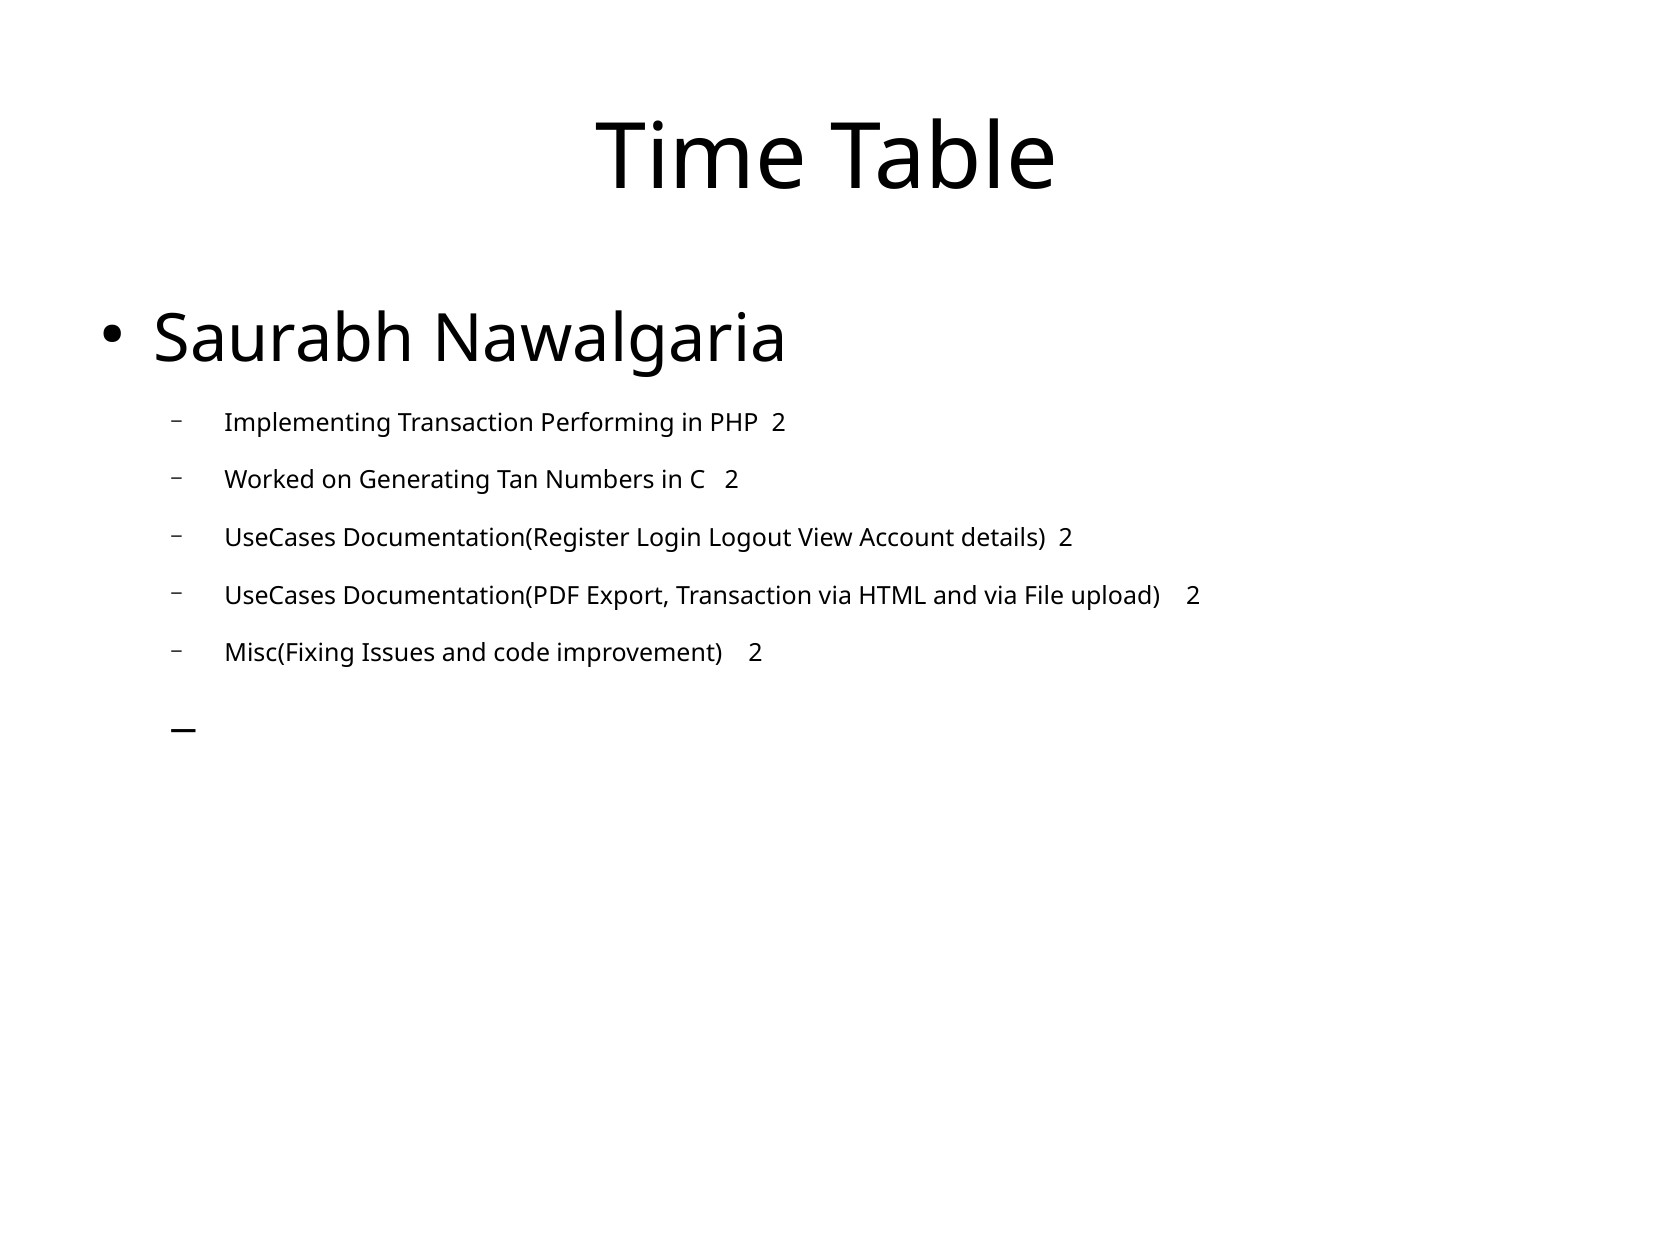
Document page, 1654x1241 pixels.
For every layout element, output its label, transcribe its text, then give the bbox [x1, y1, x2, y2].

list Saurabh Nawalgaria Implementing Transaction Performing in PHP 2 Worked on Generating Tan Numbers in C 2 UseCases Documentation(Register Login Logout View Account details) 2 UseCases Documentation(PDF Export, Transaction via HTML and via File upload) 2 Misc(Fixing Issues and code improvement) 2 [82, 290, 1571, 1010]
title Time Table [82, 49, 1571, 257]
